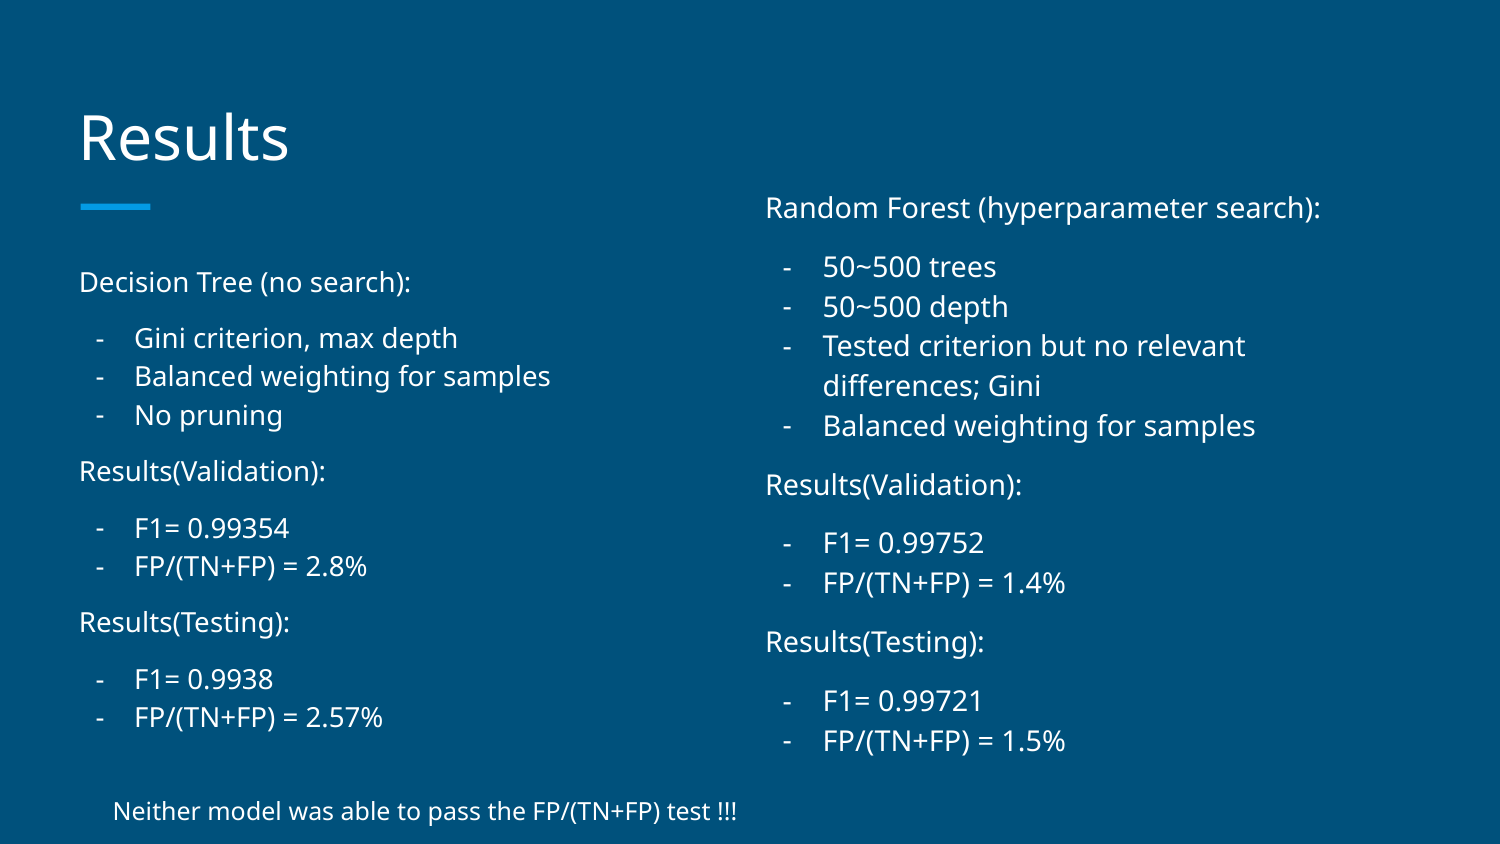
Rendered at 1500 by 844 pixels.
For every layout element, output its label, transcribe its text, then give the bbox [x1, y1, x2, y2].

list Decision Tree (no search): Gini criterion, max depth Balanced weighting for samples No pruning Results(Validation): F1= 0.99354 FP/(TN+FP) = 2.8% Results(Testing): F1= 0.9938 FP/(TN+FP) = 2.57% [63, 244, 675, 753]
text_box Neither model was able to pass the FP/(TN+FP) test !!! [97, 780, 1491, 831]
list Random Forest (hyperparameter search): 50~500 trees 50~500 depth Tested criterion but no relevant differences; Gini Balanced weighting for samples Results(Validation): F1= 0.99752 FP/(TN+FP) = 1.4% Results(Testing): F1= 0.99721 FP/(TN+FP) = 1.5% [750, 169, 1361, 777]
title Results [63, 75, 1437, 188]
